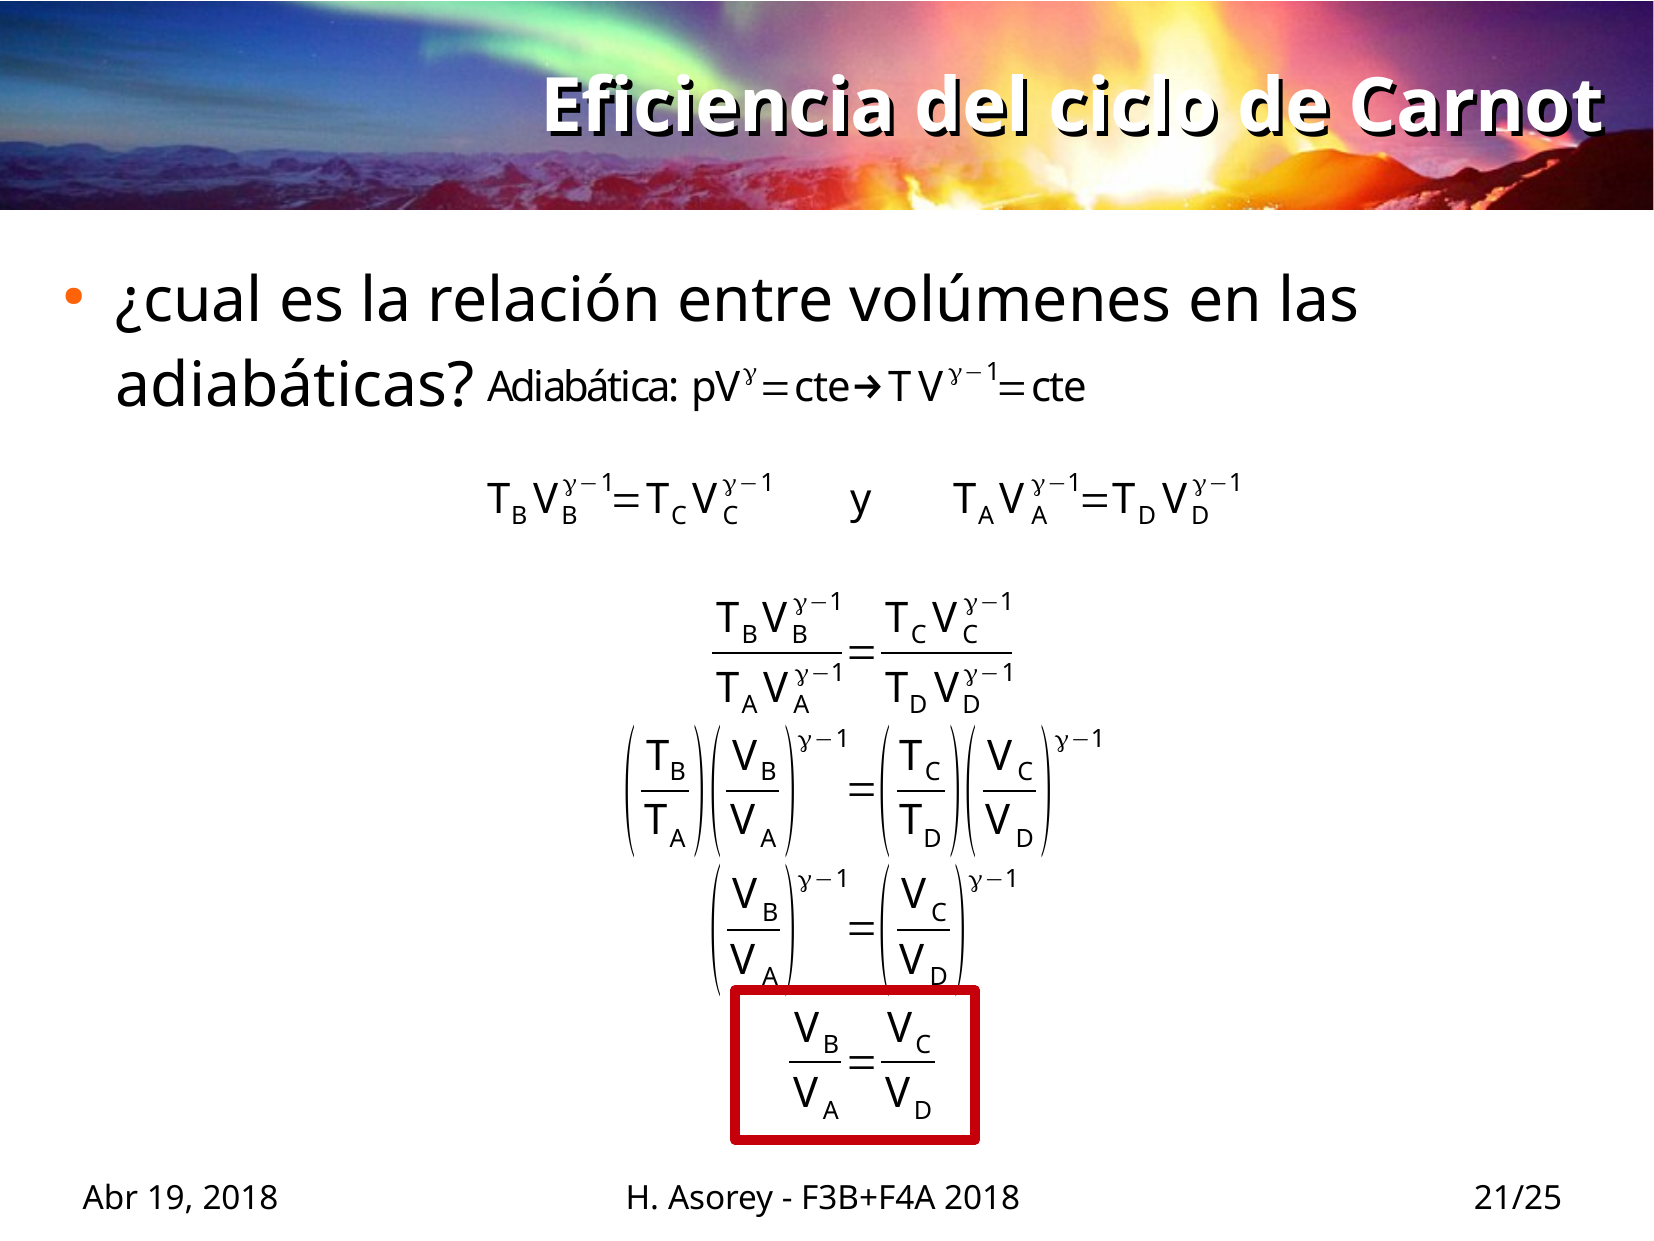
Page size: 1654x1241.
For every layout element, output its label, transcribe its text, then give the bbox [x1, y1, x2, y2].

picture [0, 1, 1654, 210]
title Eficiencia del ciclo de Carnot [45, 15, 1606, 191]
chart [740, 995, 970, 1126]
chart [480, 355, 1245, 1126]
list ¿cual es la relación entre volúmenes en las adiabáticas? [45, 255, 1606, 1156]
